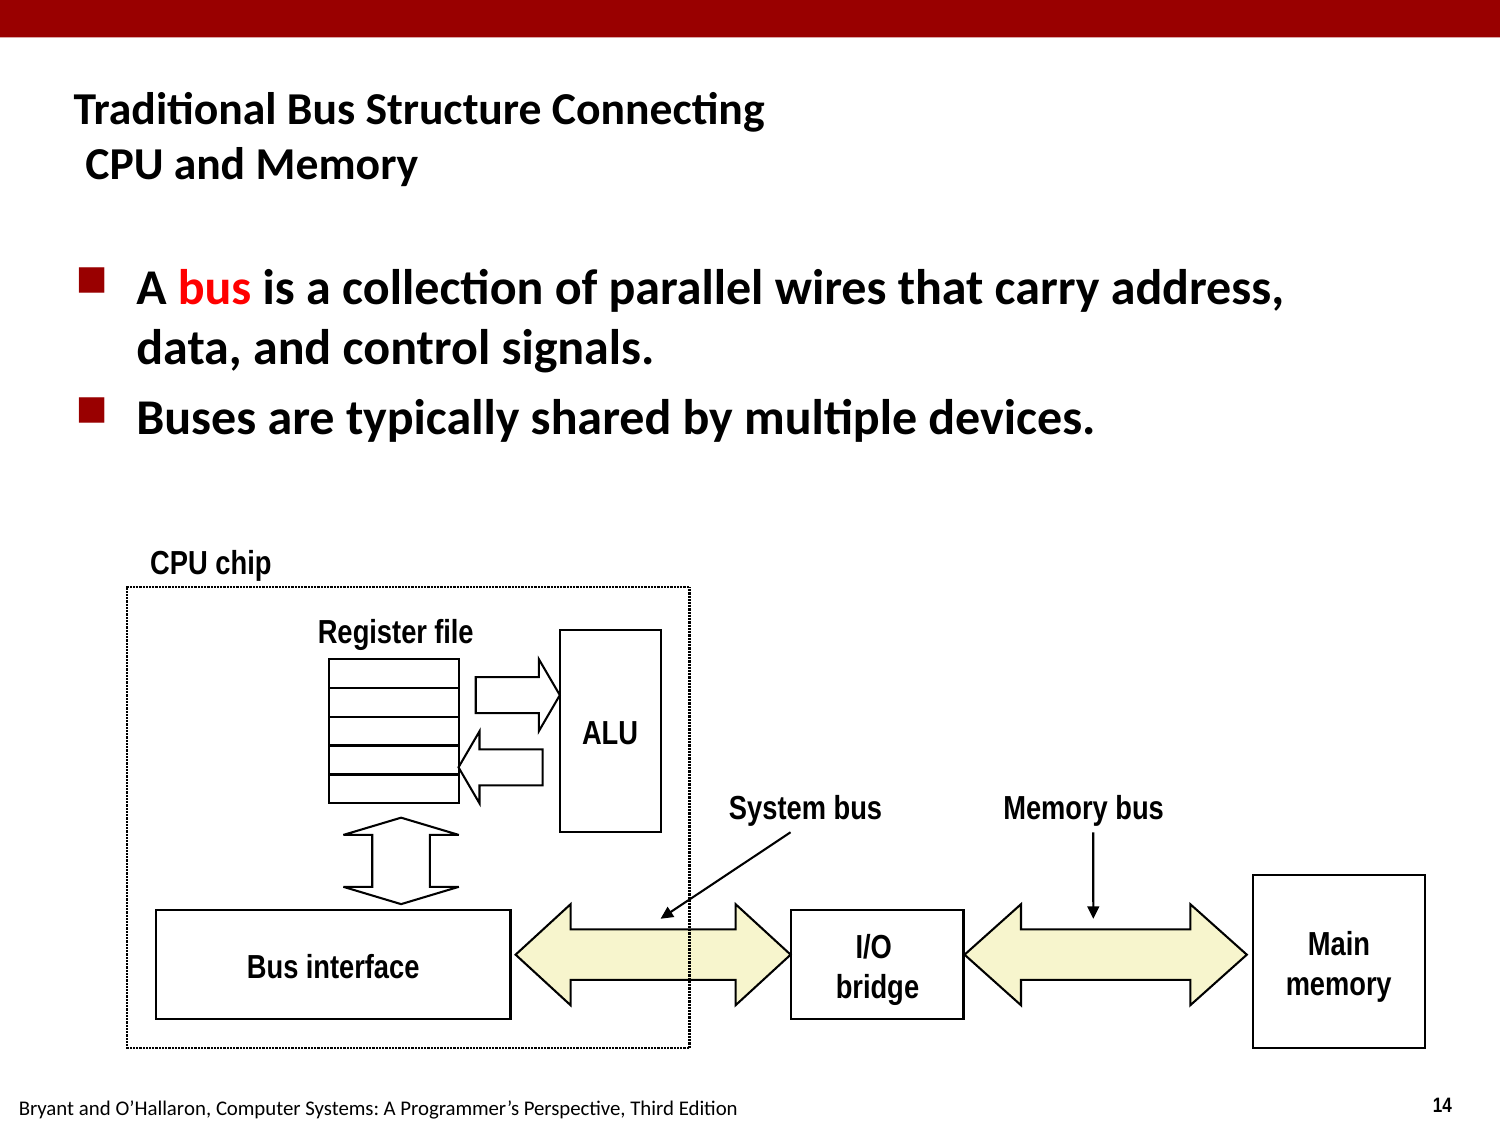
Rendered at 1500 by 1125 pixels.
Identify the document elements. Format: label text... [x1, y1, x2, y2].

text_box [964, 904, 1247, 1006]
text_box [691, 904, 791, 1006]
text_box System bus [714, 778, 898, 834]
text_box CPU chip [135, 533, 287, 589]
title Traditional Bus Structure Connecting CPU and Memory [58, 71, 1500, 197]
text_box ALU [559, 630, 661, 833]
text_box I/O bridge [791, 910, 964, 1020]
text_box Bus interface [155, 910, 511, 1020]
text_box [515, 904, 690, 1006]
text_box Register file [303, 602, 489, 658]
text_box Main memory [1252, 875, 1425, 1049]
list A bus is a collection of parallel wires that carry address, data, and control signals. Buses are typically shared by multiple devices. [65, 246, 1361, 1063]
text_box Memory bus [988, 778, 1180, 834]
